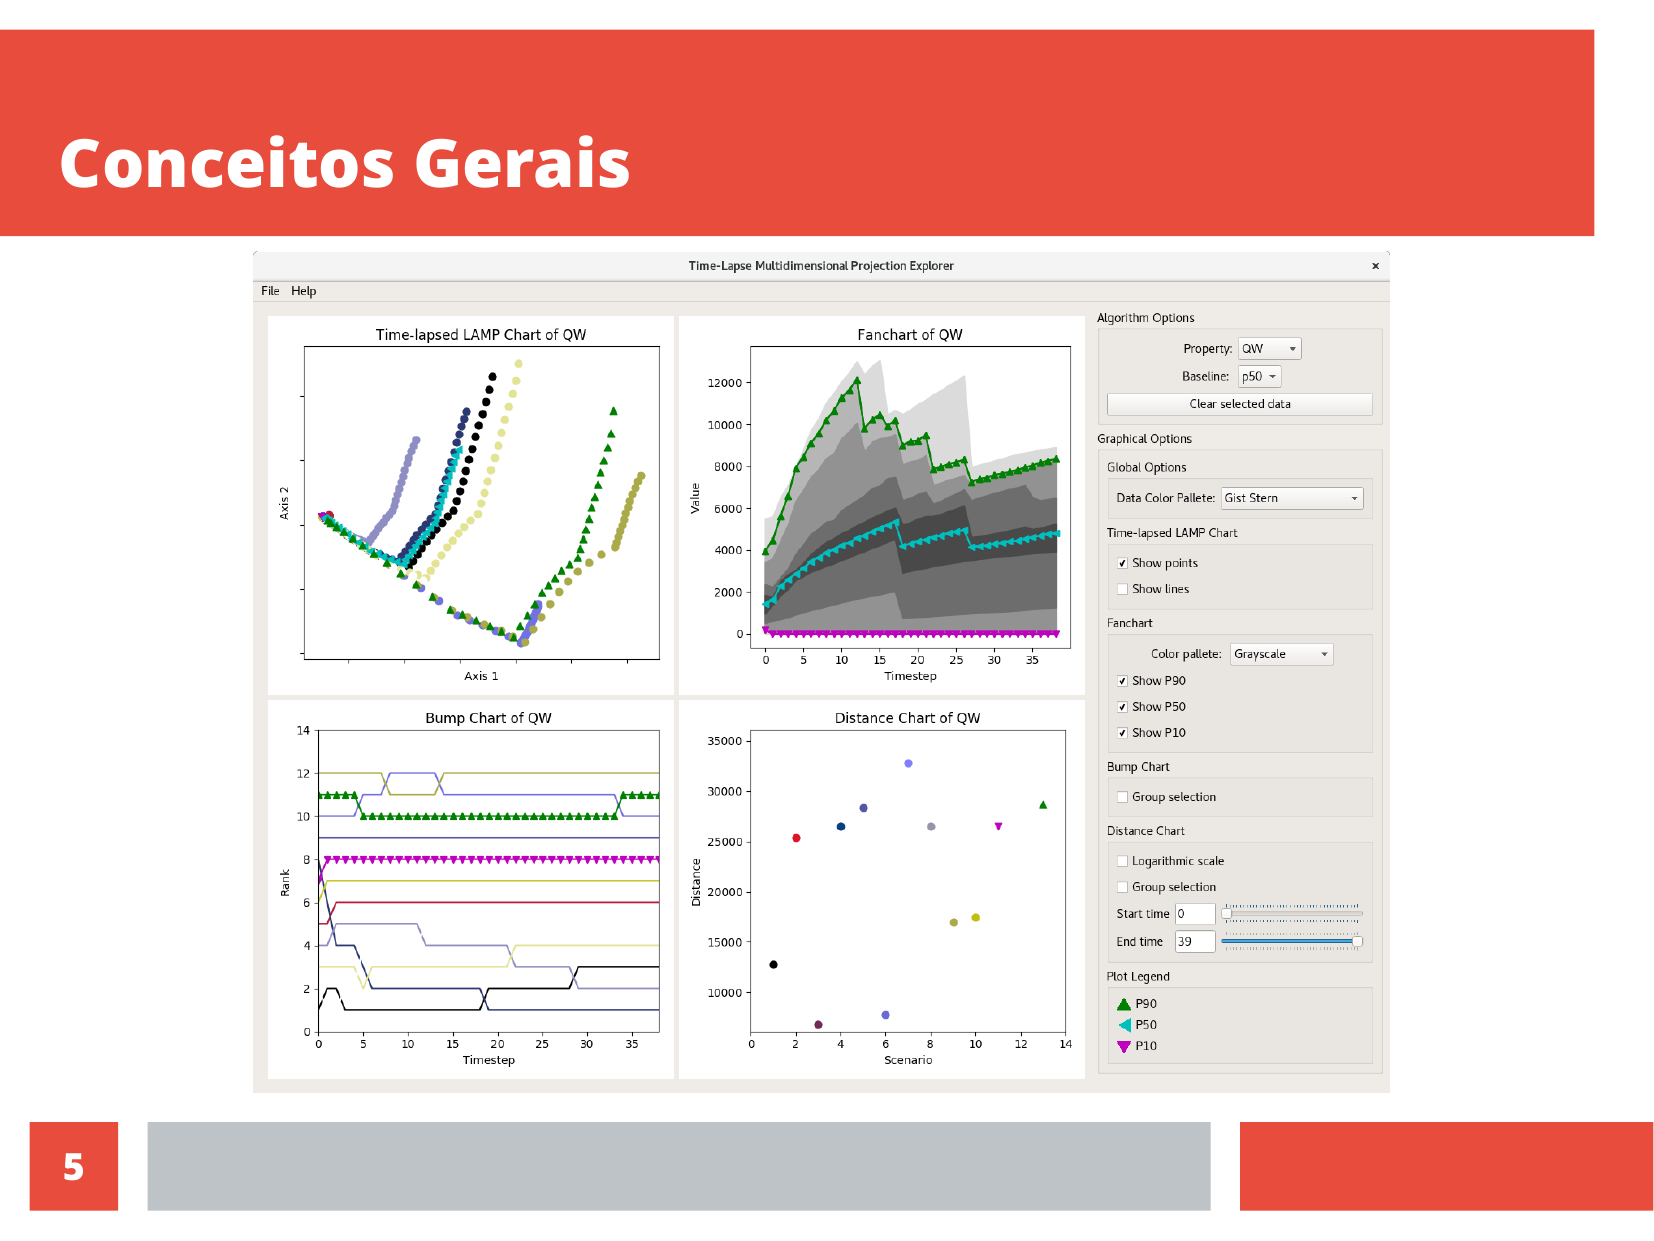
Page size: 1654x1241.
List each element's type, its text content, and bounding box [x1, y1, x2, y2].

title Conceitos Gerais [59, 59, 1595, 207]
picture [253, 251, 1390, 1093]
